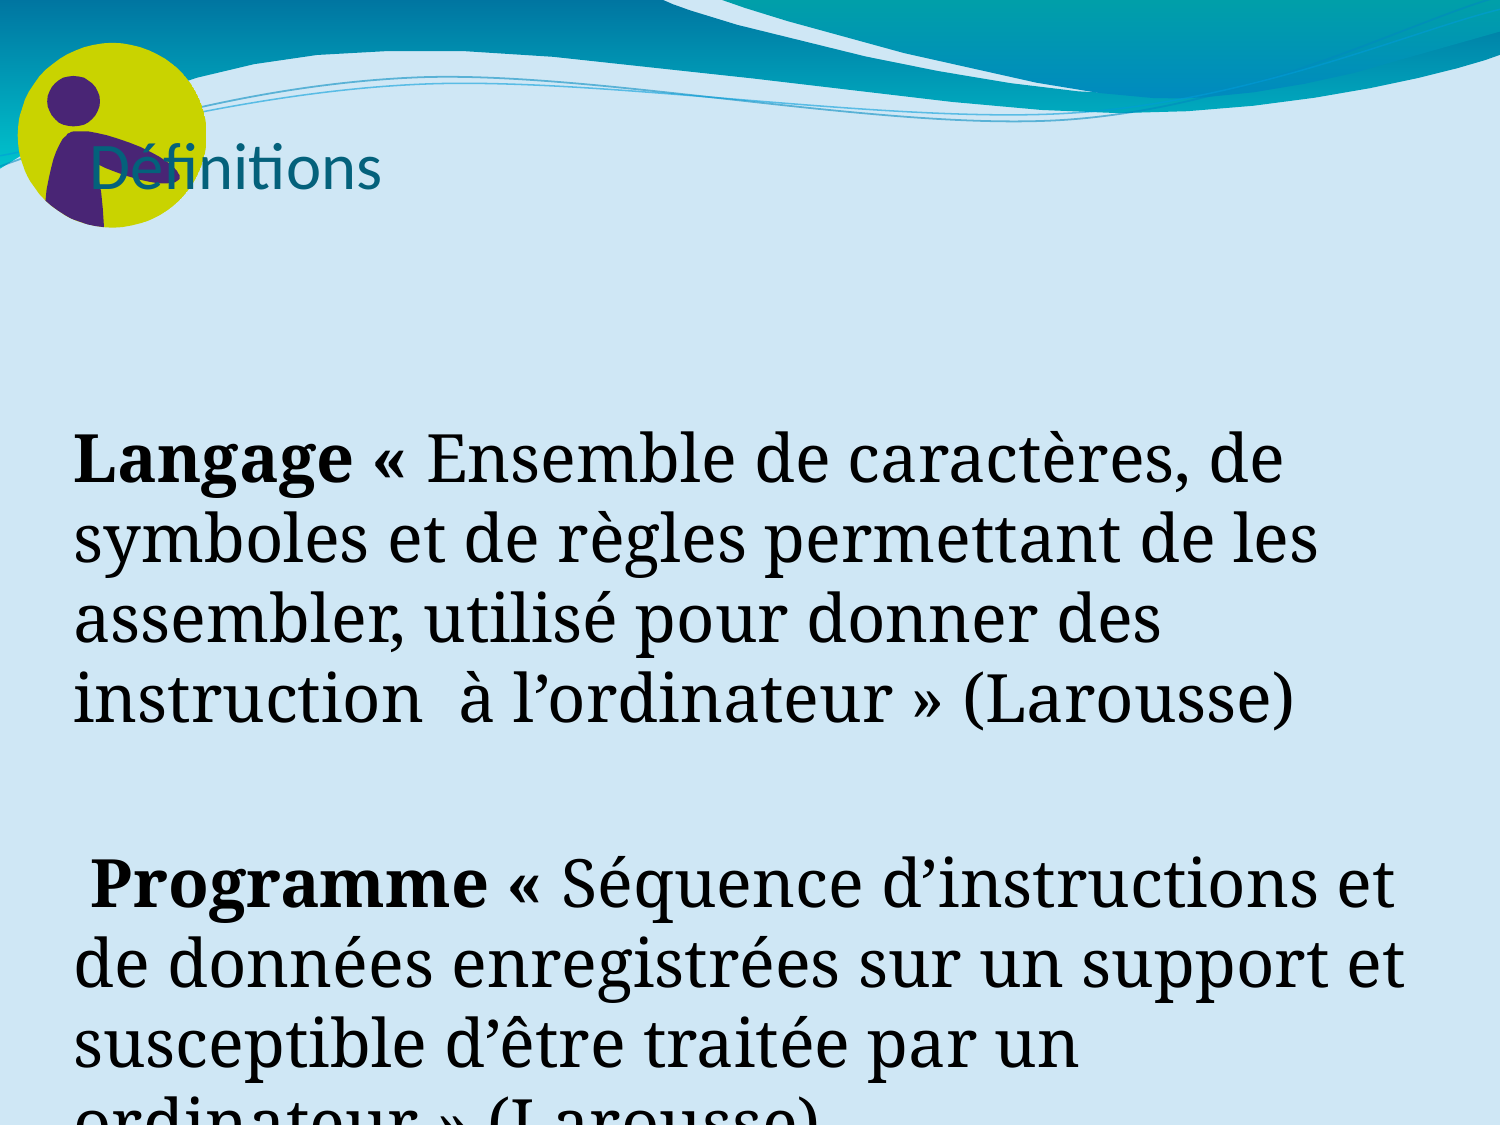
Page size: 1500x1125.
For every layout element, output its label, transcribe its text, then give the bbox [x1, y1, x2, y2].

title Définitions [75, 115, 1425, 303]
text_box Langage « Ensemble de caractères, de symboles et de règles permettant de les assembler, utilisé pour donner des instruction à l’ordinateur » (Larousse) Programme « Séquence d’instructions et de données enregistrées sur un support et susceptible d’être traitée par un ordinateur » (Larousse) [58, 316, 1477, 1055]
